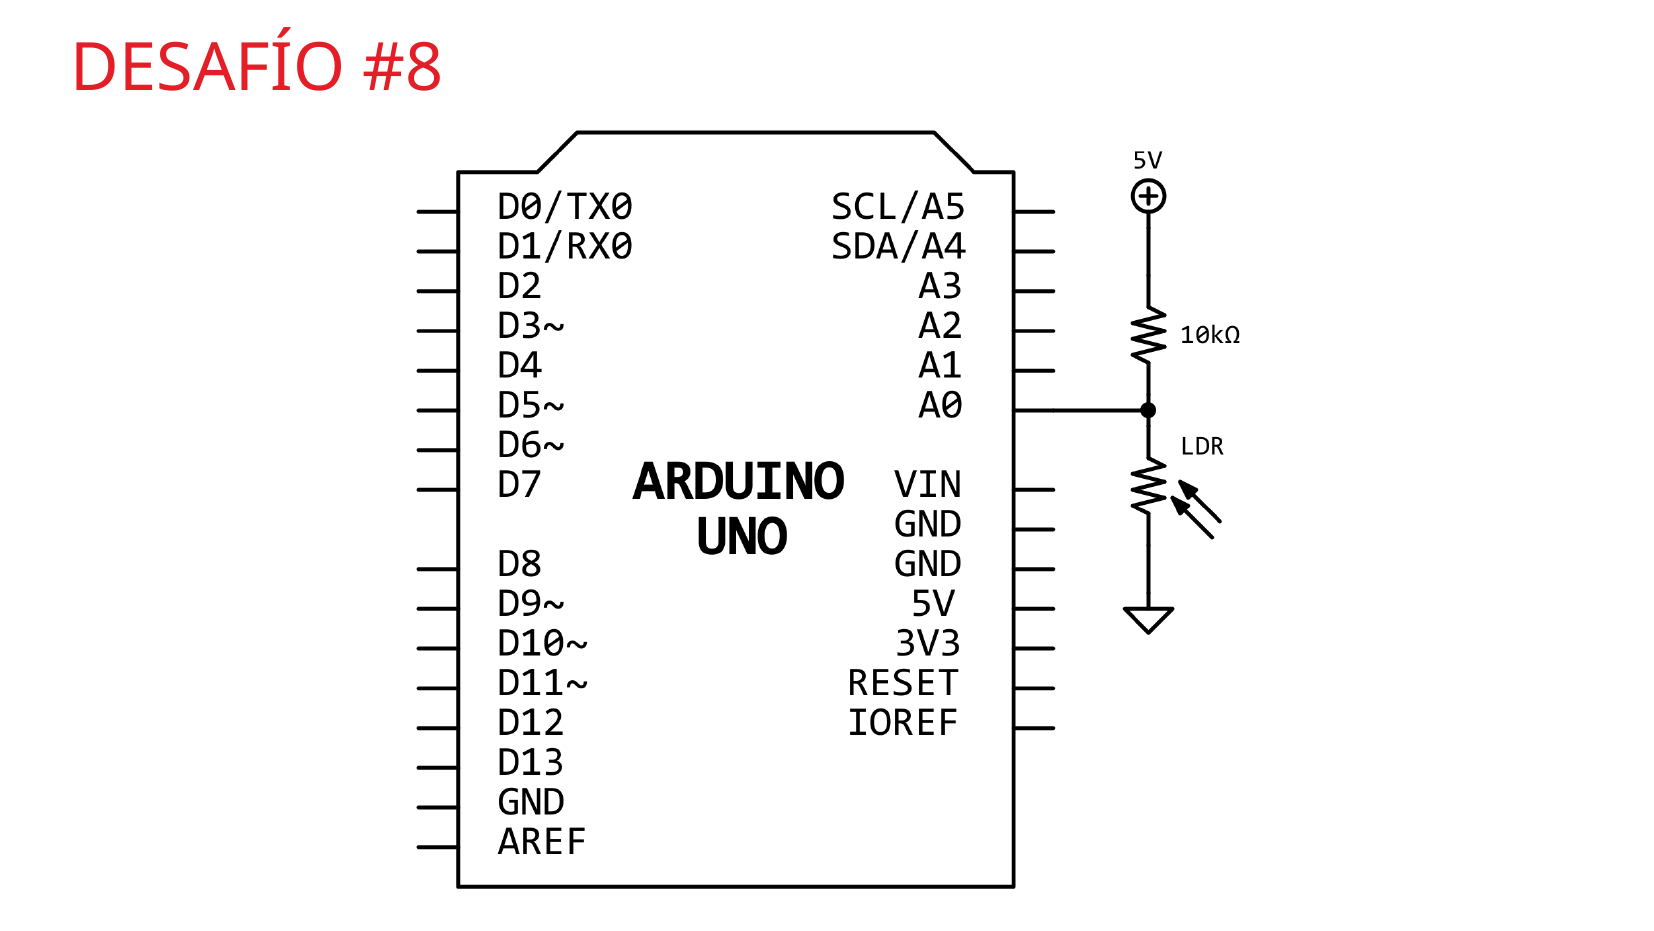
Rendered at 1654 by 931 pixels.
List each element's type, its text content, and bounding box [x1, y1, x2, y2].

picture [394, 118, 1259, 910]
title DESAFÍO #8 [70, 11, 1347, 118]
